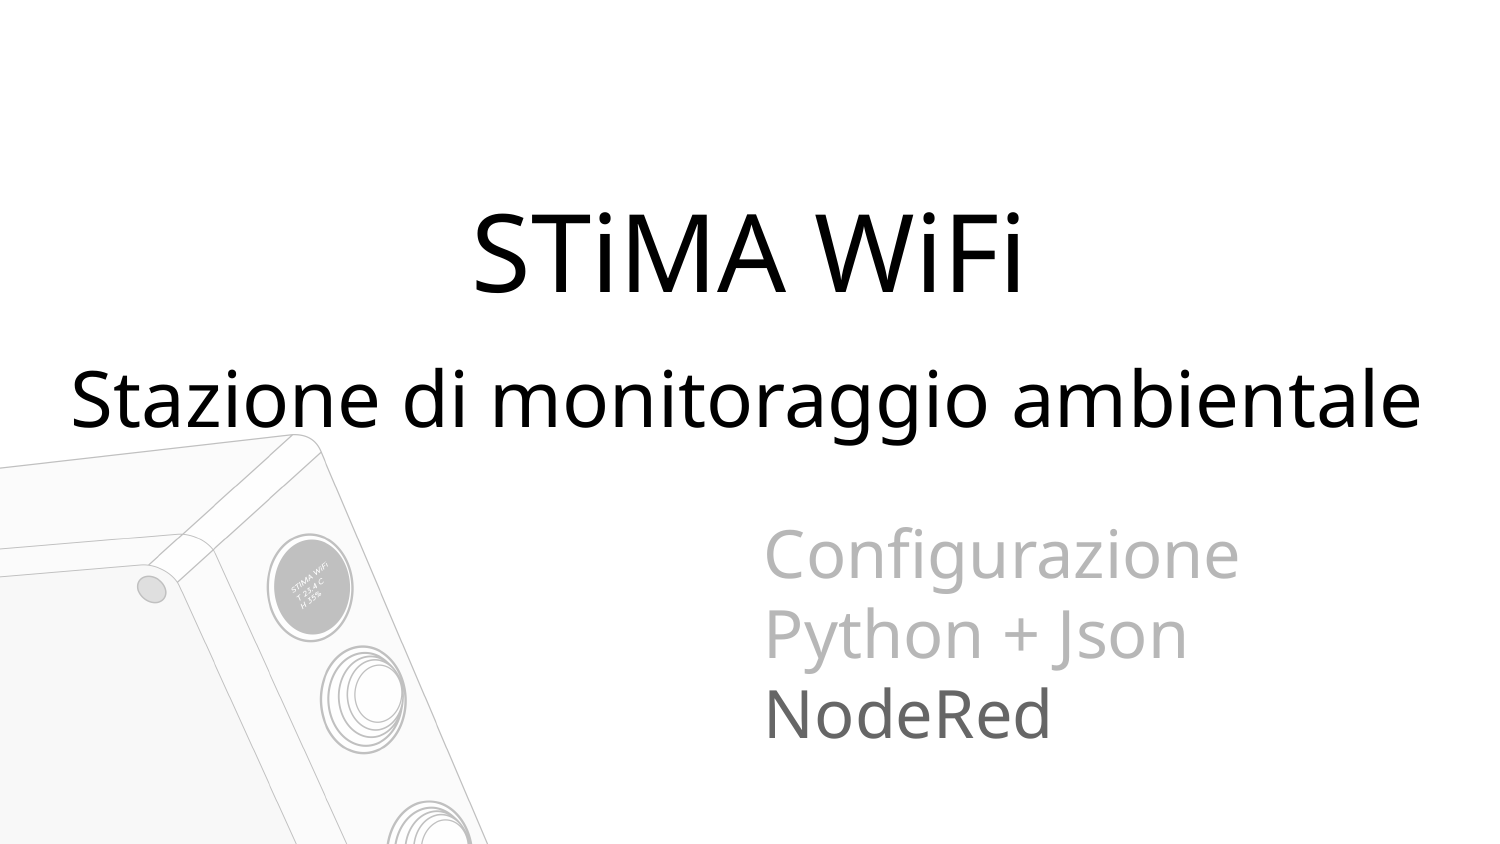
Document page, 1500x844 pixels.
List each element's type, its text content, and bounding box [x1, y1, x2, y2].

title STiMA WiFi [51, 122, 1449, 459]
text_box Configurazione Python + Json NodeRed [749, 496, 1372, 767]
picture [0, 434, 492, 844]
subtitle Stazione di monitoraggio ambientale [49, 334, 1447, 465]
